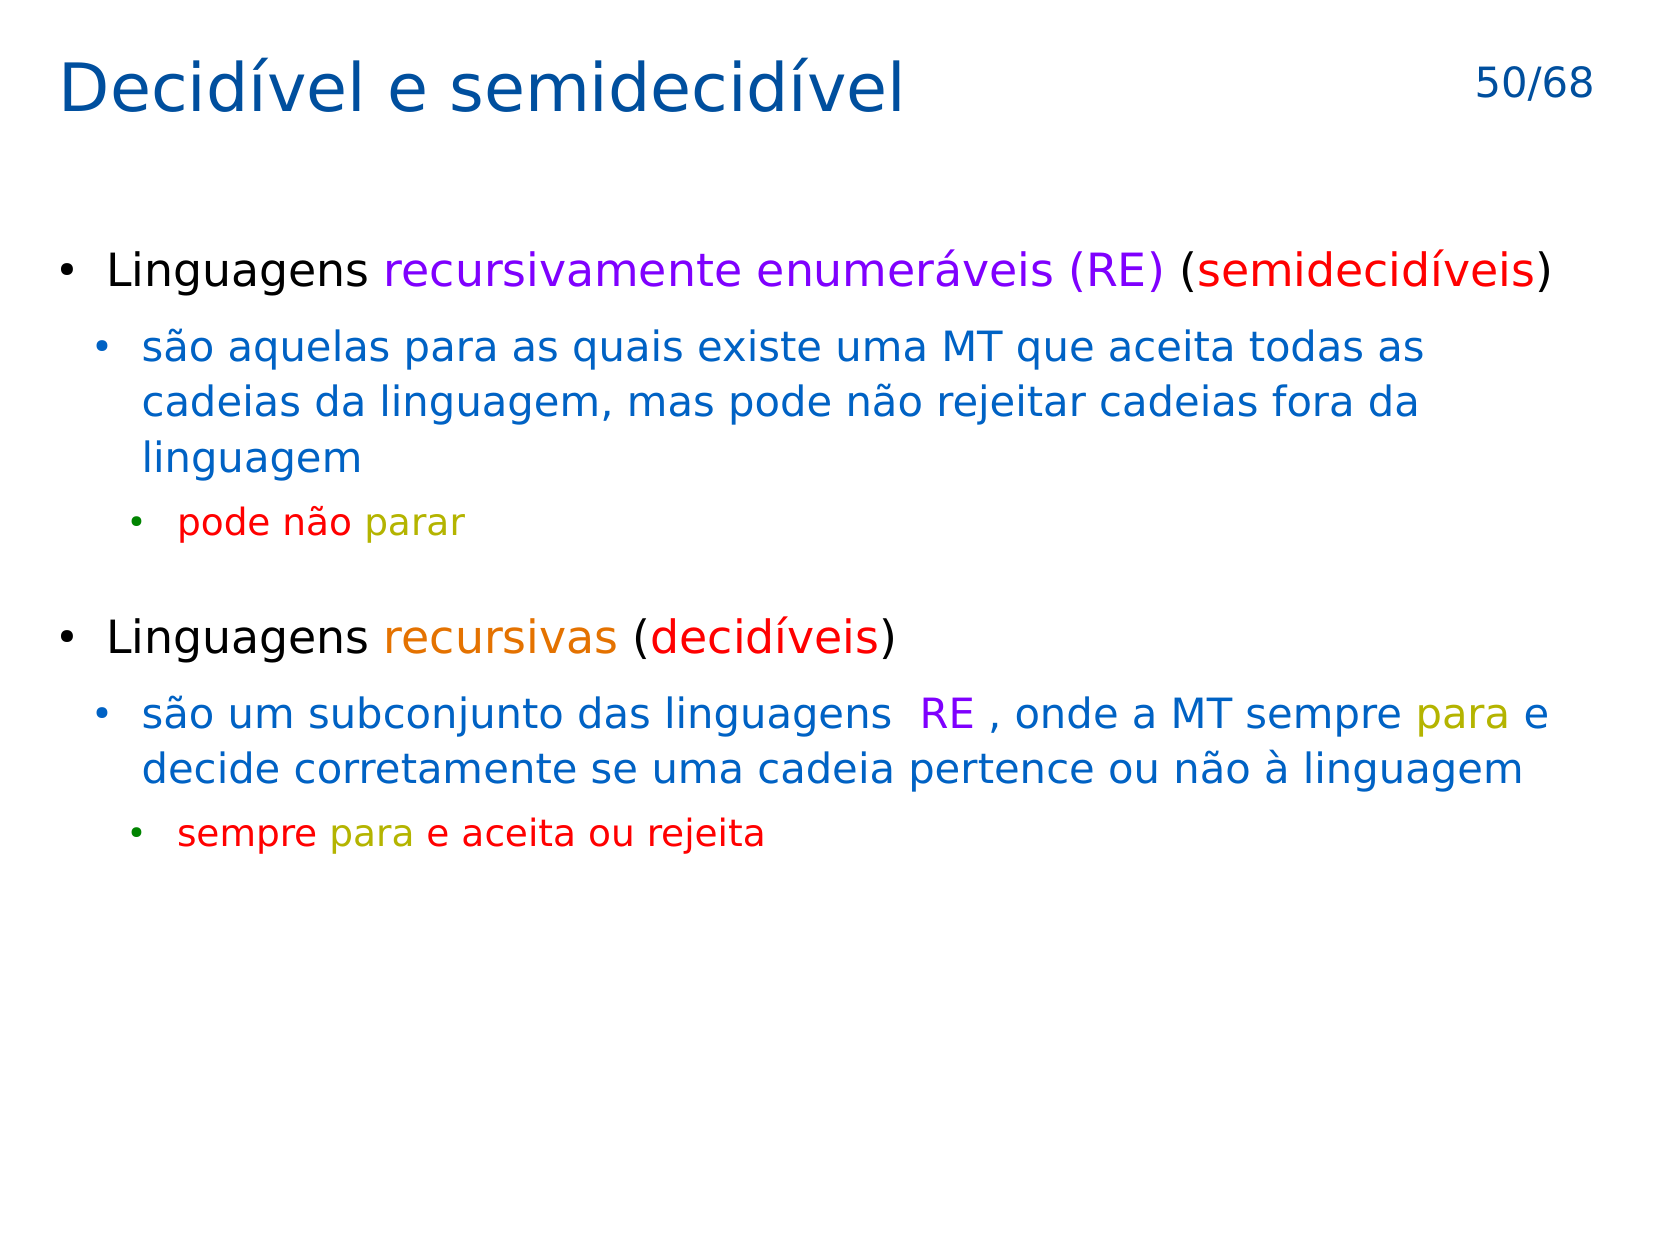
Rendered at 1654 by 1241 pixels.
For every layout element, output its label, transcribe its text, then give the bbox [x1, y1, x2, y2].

list Linguagens recursivamente enumeráveis (RE) (semidecidíveis) são aquelas para as quais existe uma MT que aceita todas as cadeias da linguagem, mas pode não rejeitar cadeias fora da linguagem pode não parar Linguagens recursivas (decidíveis) são um subconjunto das linguagens RE , onde a MT sempre para e decide corretamente se uma cadeia pertence ou não à linguagem sempre para e aceita ou rejeita [59, 236, 1595, 1211]
title Decidível e semidecidível [59, 29, 1625, 148]
